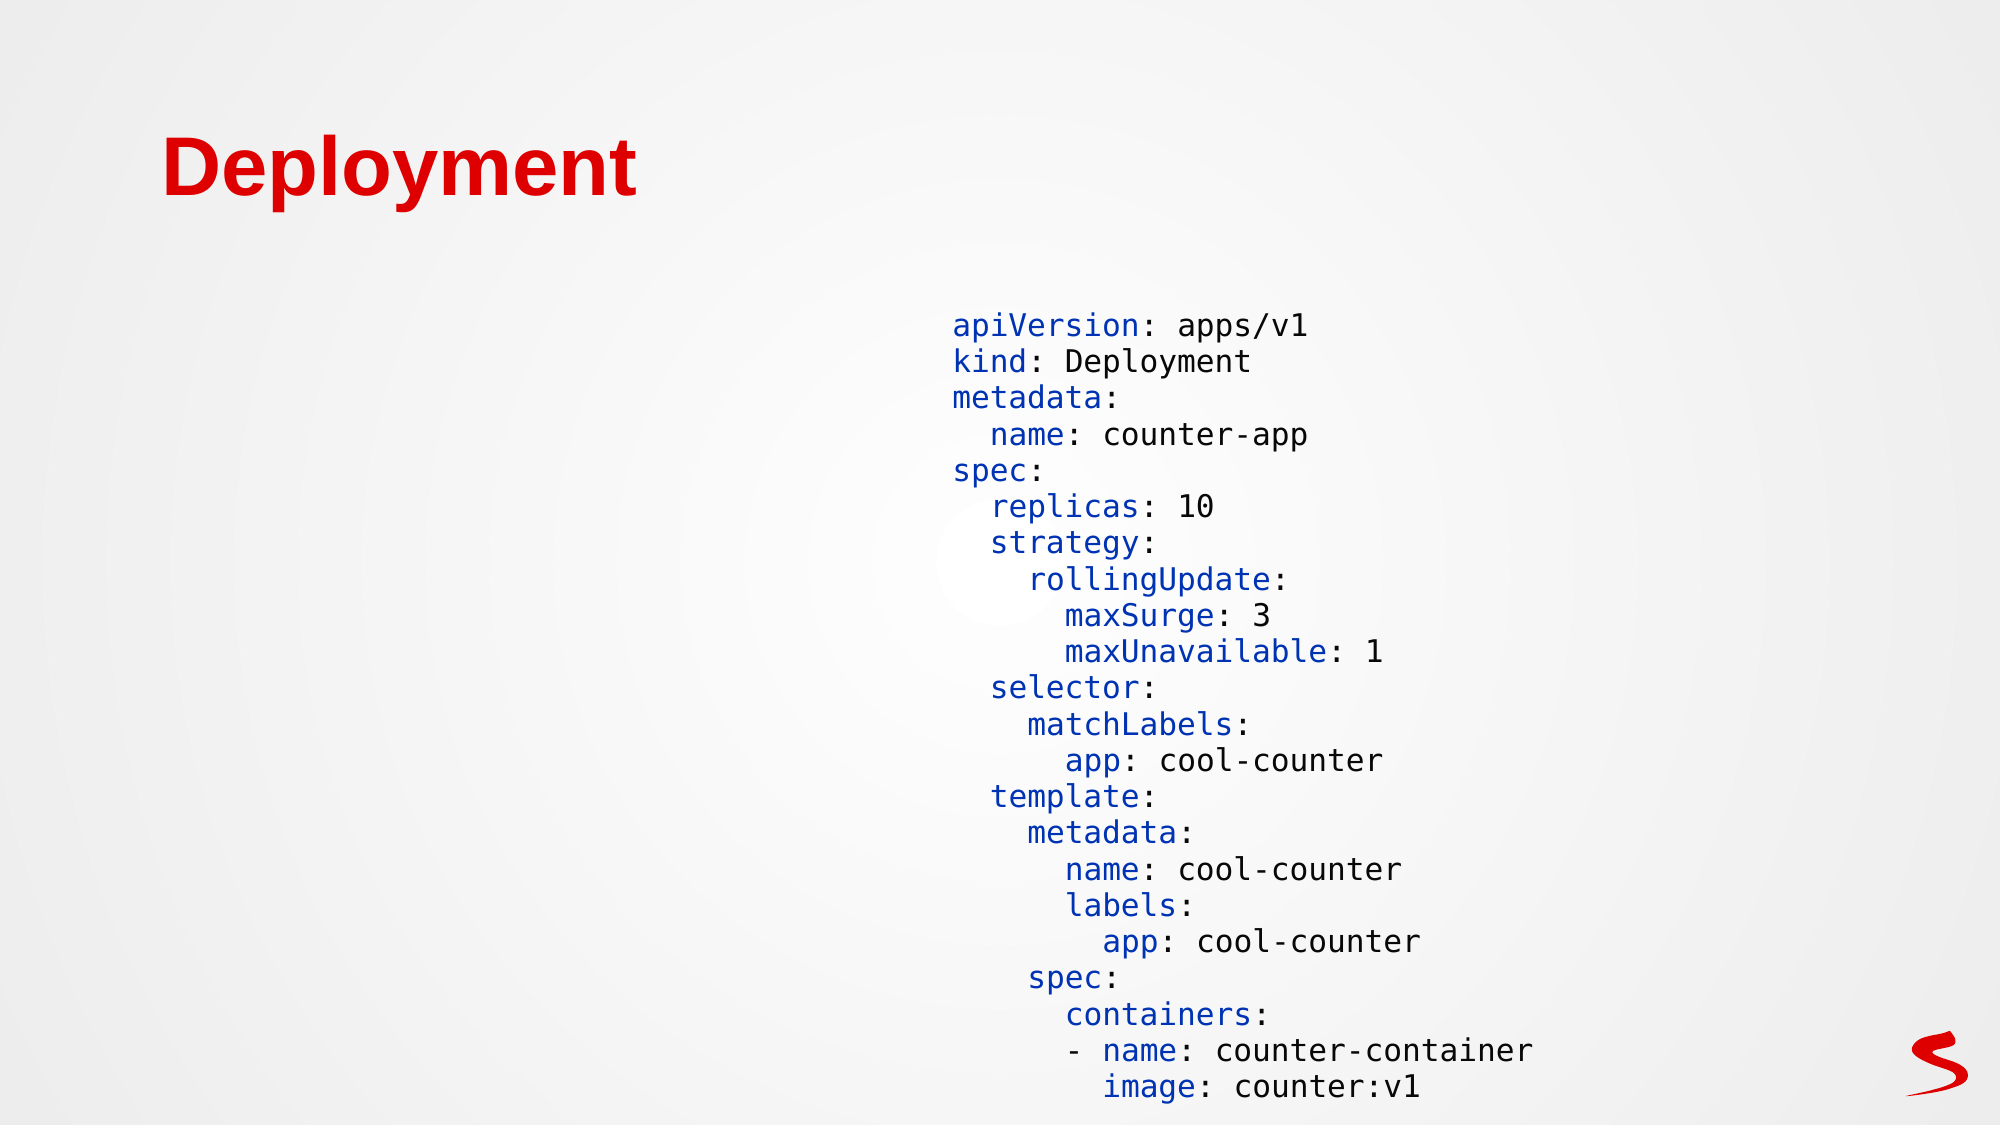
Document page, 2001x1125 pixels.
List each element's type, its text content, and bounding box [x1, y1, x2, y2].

text_box Deployment [146, 112, 1816, 229]
text_box apiVersion: apps/v1 kind: Deployment metadata: name: counter-app spec: replicas: 10 strategy: rollingUpdate: maxSurge: 3 maxUnavailable: 1 selector: matchLabels: app: cool-counter template: metadata: name: cool-counter labels: app: cool-counter spec: containers: - name: counter-container image: counter:v1 [937, 299, 1951, 1113]
